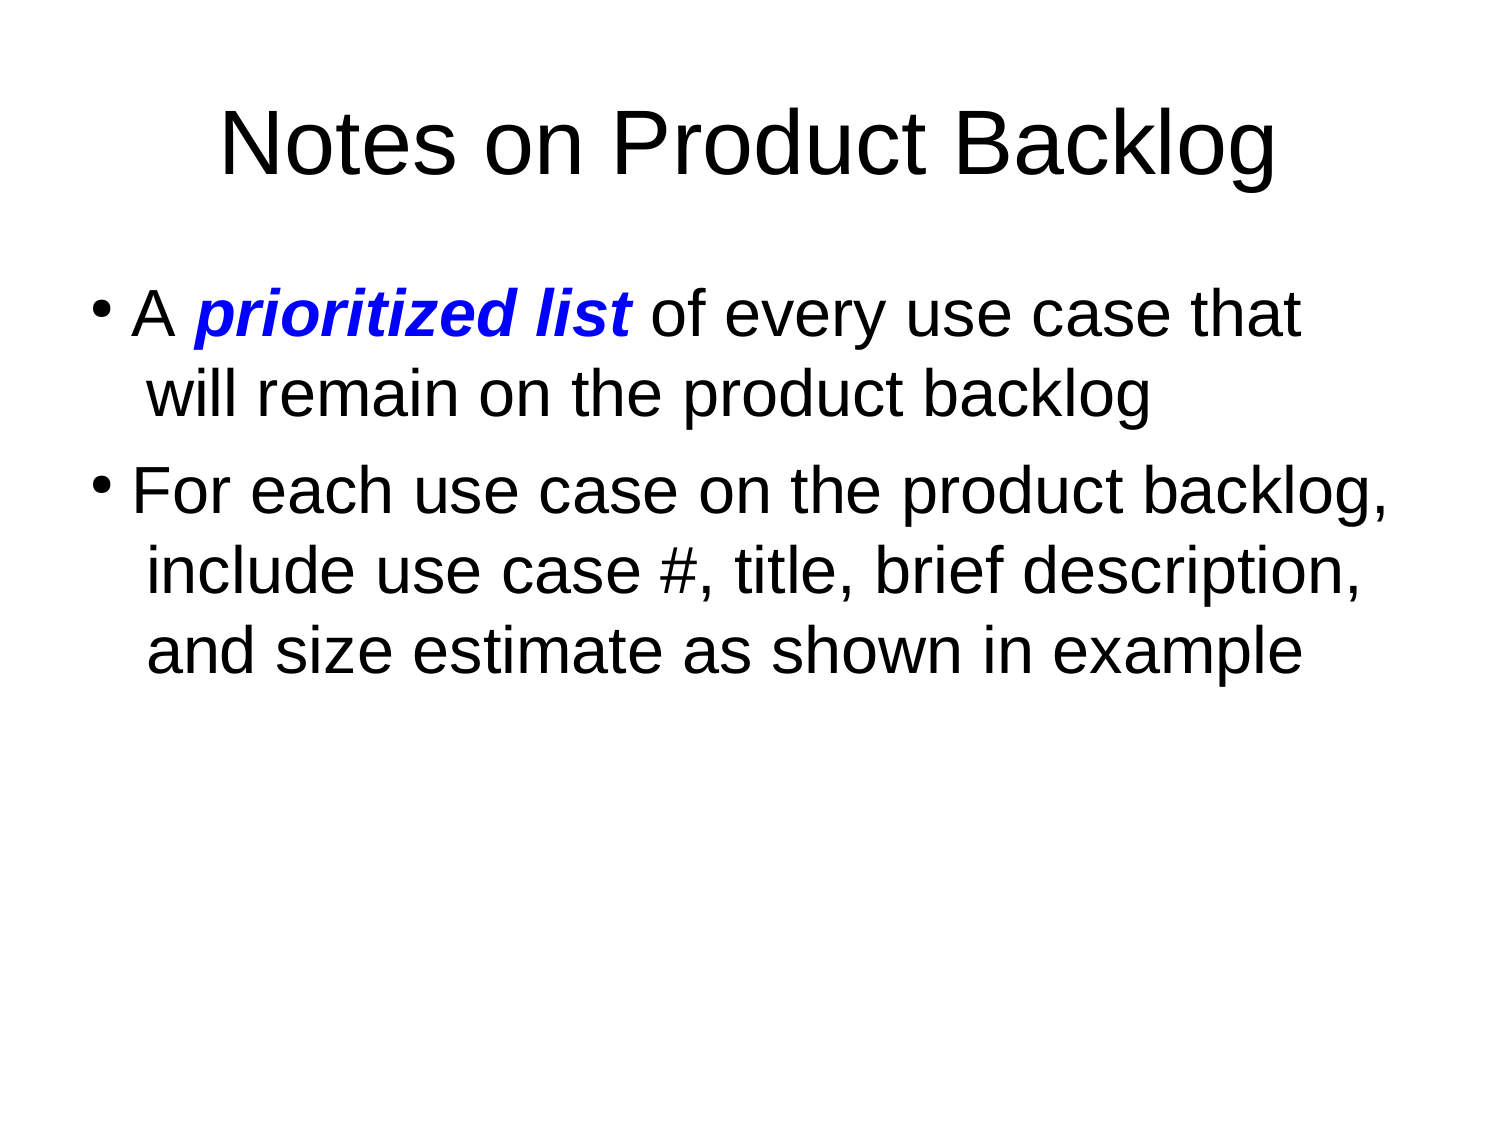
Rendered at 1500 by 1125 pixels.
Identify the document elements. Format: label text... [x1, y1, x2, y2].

title Notes on Product Backlog [75, 45, 1424, 232]
list A prioritized list of every use case that will remain on the product backlog For each use case on the product backlog, include use case #, title, brief description, and size estimate as shown in example [75, 262, 1424, 1004]
